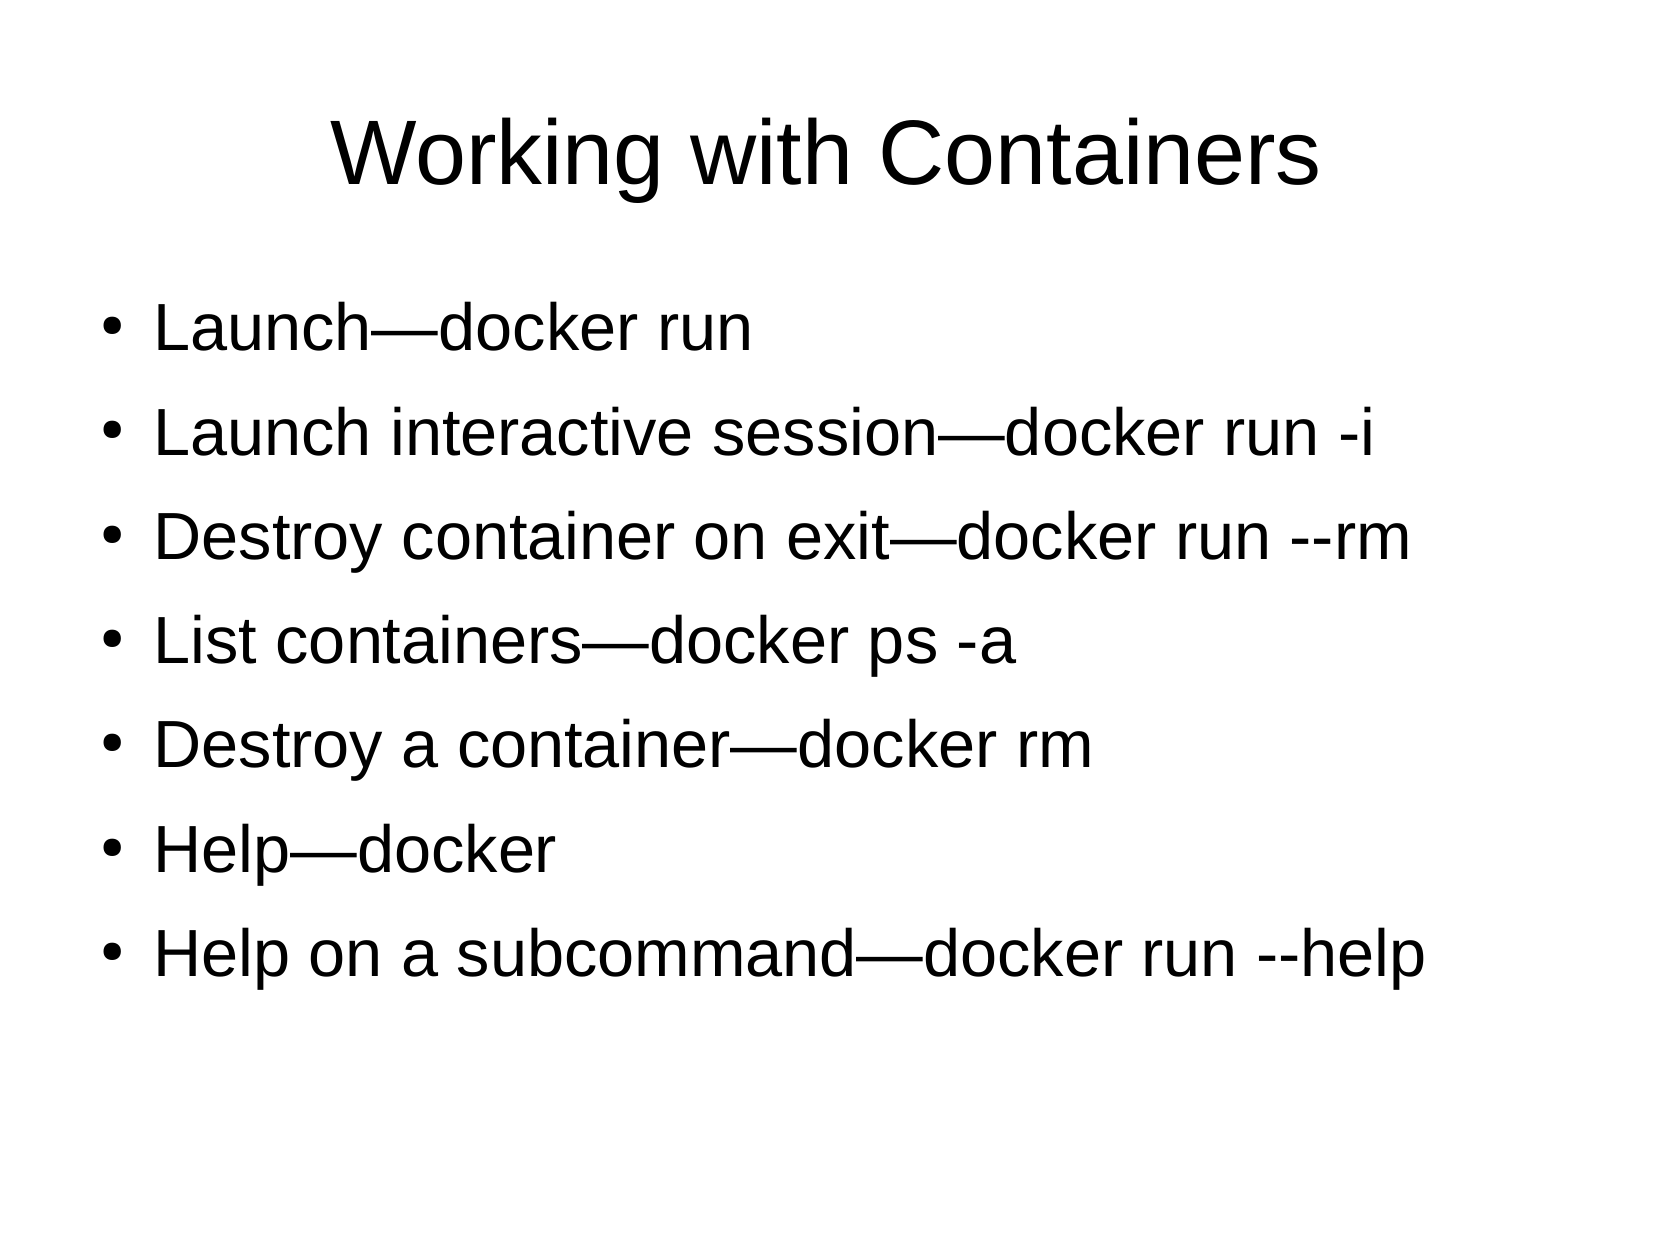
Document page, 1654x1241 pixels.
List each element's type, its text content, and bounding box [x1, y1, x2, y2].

title Working with Containers [82, 49, 1571, 257]
list Launch—docker run Launch interactive session—docker run -i Destroy container on exit—docker run --rm List containers—docker ps -a Destroy a container—docker rm Help—docker Help on a subcommand—docker run --help [82, 290, 1571, 1010]
